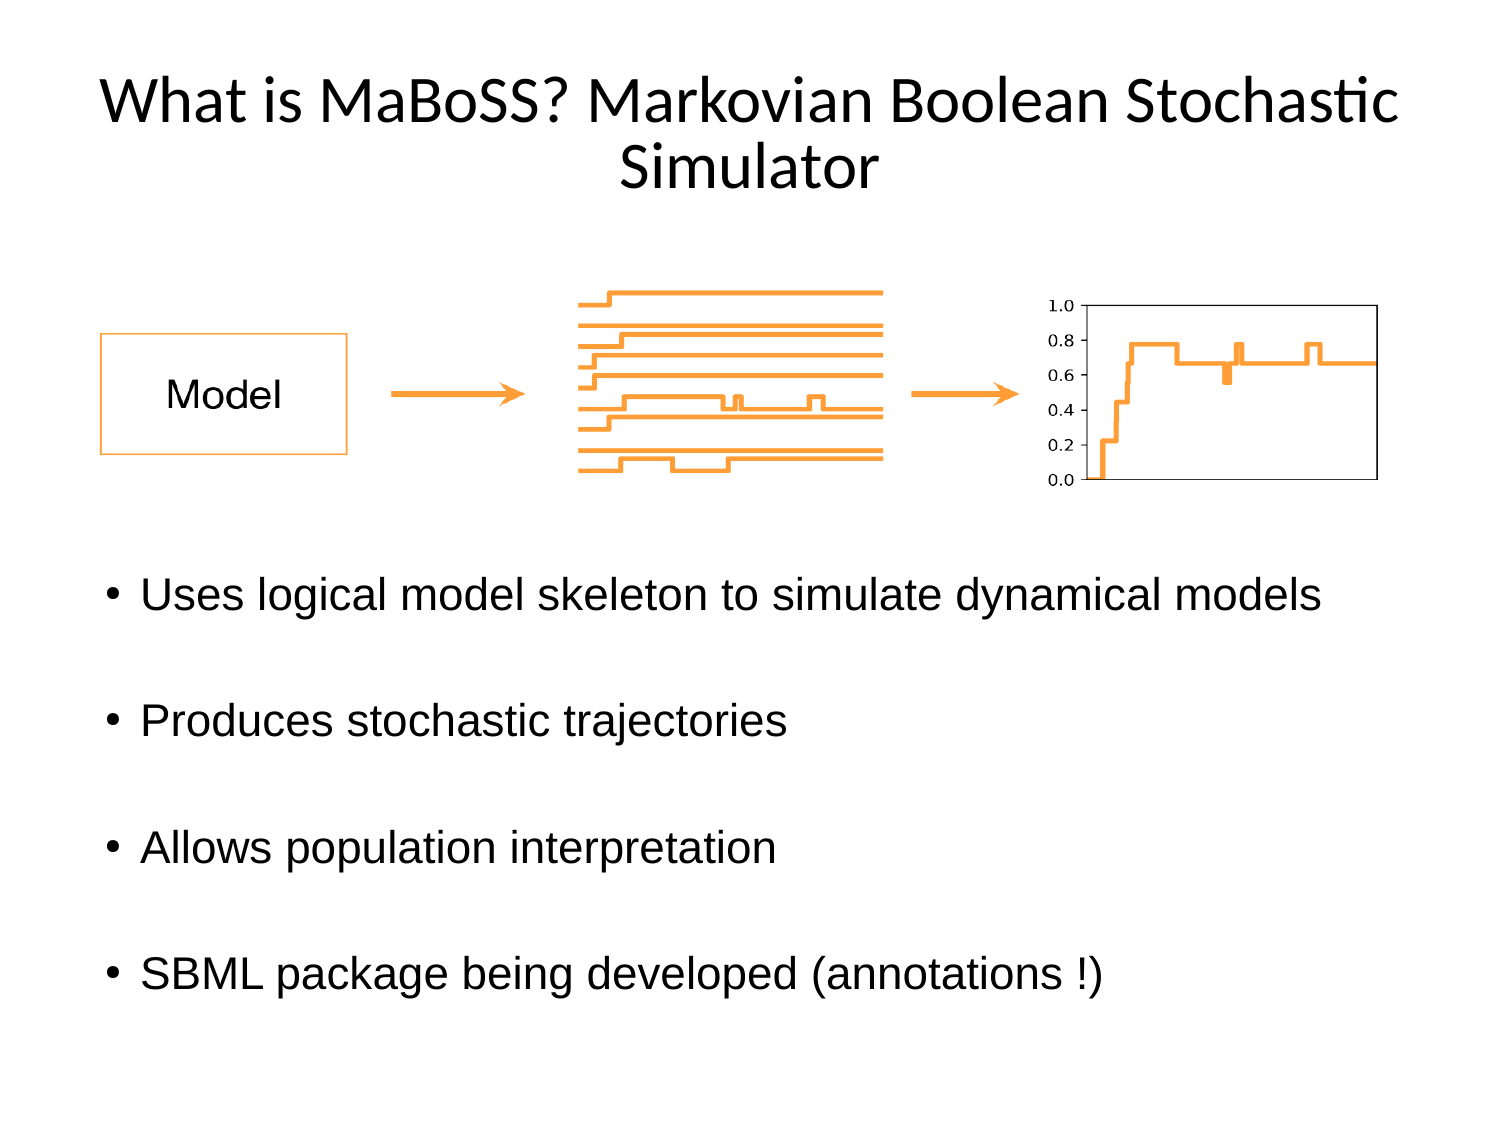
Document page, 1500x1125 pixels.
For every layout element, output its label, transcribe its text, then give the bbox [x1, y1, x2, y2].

picture [52, 266, 1447, 537]
title What is MaBoSS? Markovian Boolean Stochastic Simulator [75, 45, 1426, 233]
text_box Uses logical model skeleton to simulate dynamical models Produces stochastic trajectories Allows population interpretation SBML package being developed (annotations !) [90, 561, 1426, 1007]
